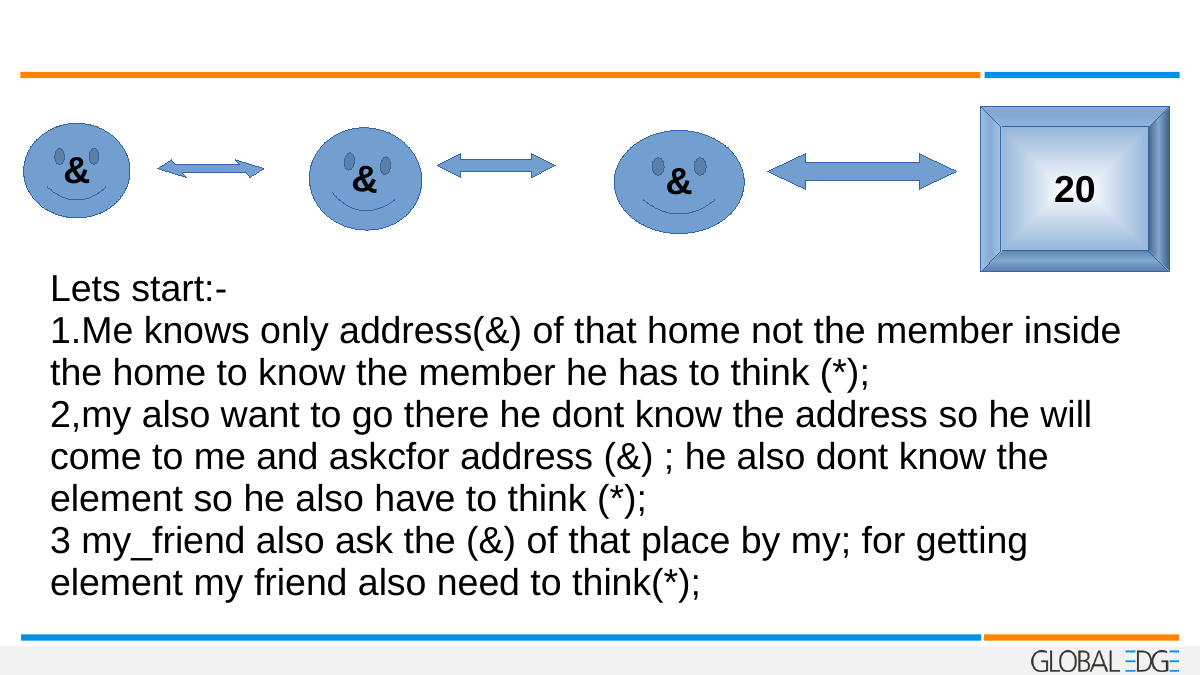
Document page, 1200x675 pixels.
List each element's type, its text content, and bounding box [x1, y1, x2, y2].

text_box 20 [1001, 127, 1148, 250]
text_box & [309, 127, 422, 231]
text_box & [23, 123, 130, 218]
text_box [437, 153, 556, 178]
text_box [767, 153, 957, 190]
text_box & [614, 130, 745, 234]
picture [1031, 650, 1179, 672]
text_box [157, 159, 264, 178]
text_box Lets start:- 1.Me knows only address(&) of that home not the member inside the home to know the member he has to think (*); 2,my also want to go there he dont know the address so he will come to me and askcfor address (&) ; he also dont know the element so he also have to think (*); 3 my_friend also ask the (&) of that place by my; for getting element my friend also need to think(*); [35, 259, 1182, 611]
